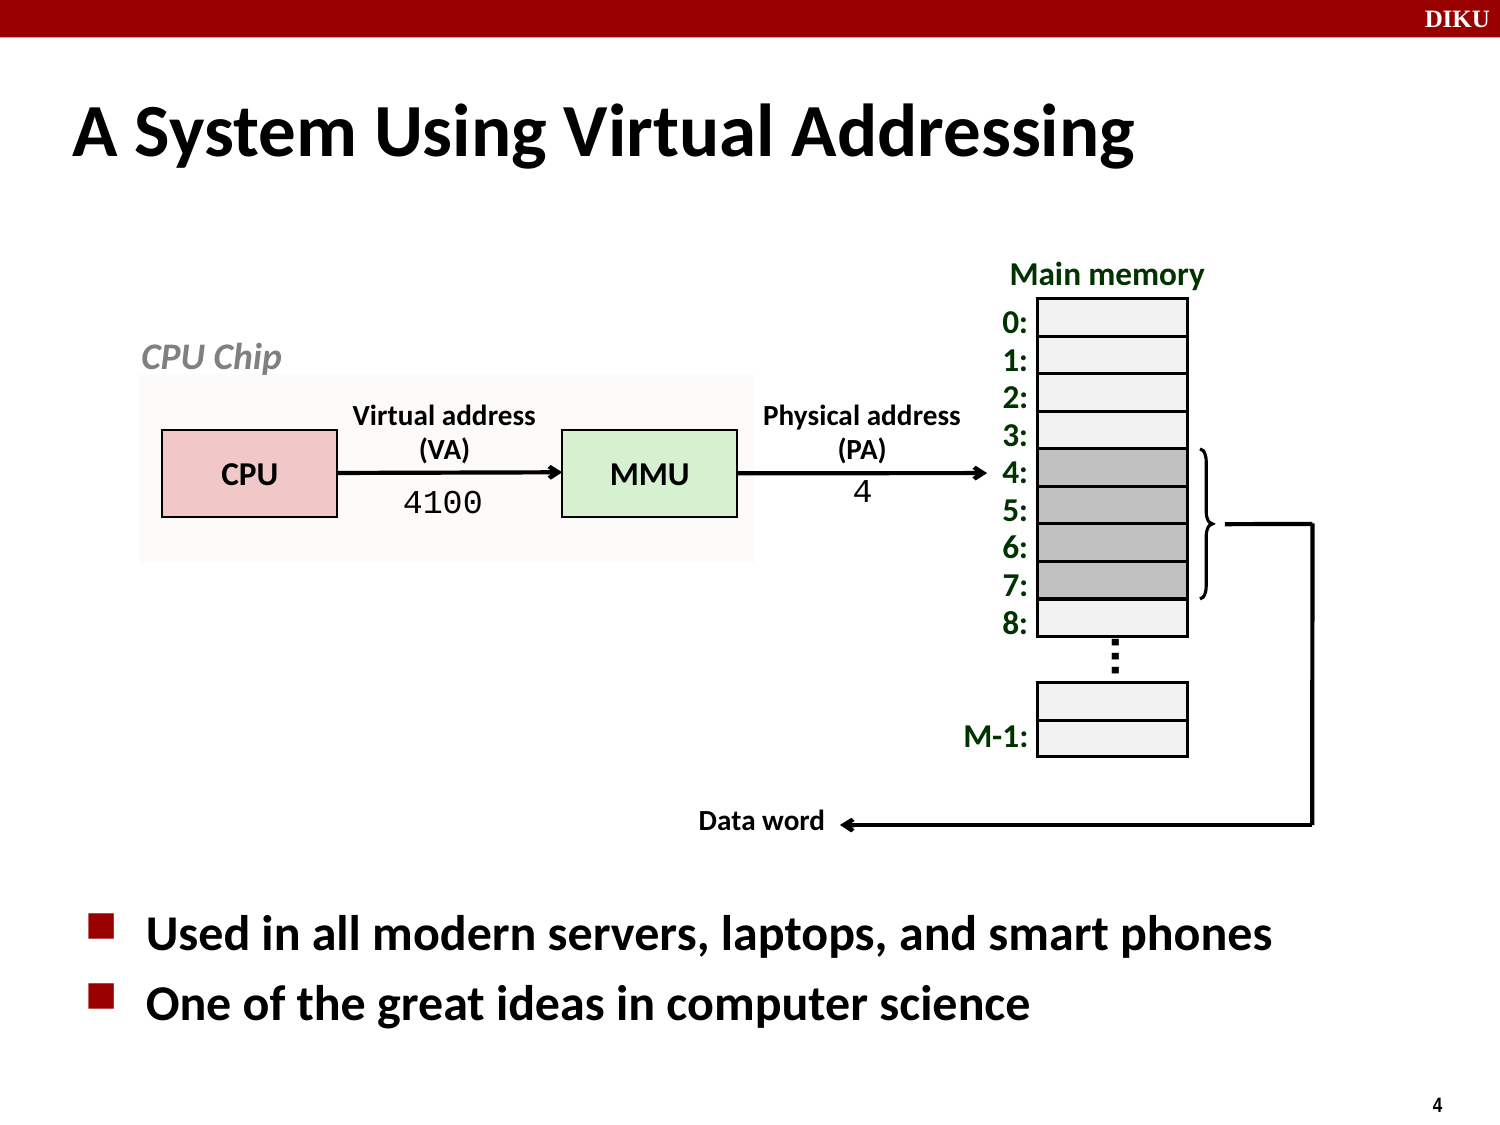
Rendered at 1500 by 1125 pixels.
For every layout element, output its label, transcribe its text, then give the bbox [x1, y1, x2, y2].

text_box 0: [987, 298, 1037, 335]
text_box A System Using Virtual Addressing [57, 62, 1488, 191]
text_box 2: [987, 373, 1037, 410]
text_box MMU [562, 429, 738, 518]
text_box [139, 374, 755, 563]
text_box 4 [837, 461, 888, 517]
text_box 6: [987, 523, 1044, 560]
text_box [1037, 682, 1188, 757]
text_box 7: [987, 560, 1044, 599]
text_box CPU [162, 429, 338, 518]
text_box 4100 [388, 472, 498, 528]
text_box CPU Chip [126, 324, 297, 385]
text_box Physical address (PA) [748, 390, 976, 471]
text_box 1: [987, 335, 1037, 373]
text_box 4: [987, 448, 1044, 485]
text_box Main memory [994, 249, 1220, 305]
text_box Used in all modern servers, laptops, and smart phones One of the great ideas in computer science [74, 892, 1438, 1100]
text_box M-1: [948, 711, 1044, 767]
text_box 8: [987, 599, 1044, 654]
text_box 3: [987, 410, 1037, 448]
text_box 5: [987, 485, 1044, 523]
text_box Virtual address (VA) [337, 390, 552, 475]
text_box [1037, 298, 1188, 637]
text_box Data word [683, 794, 841, 846]
text_box ... [1050, 637, 1200, 675]
